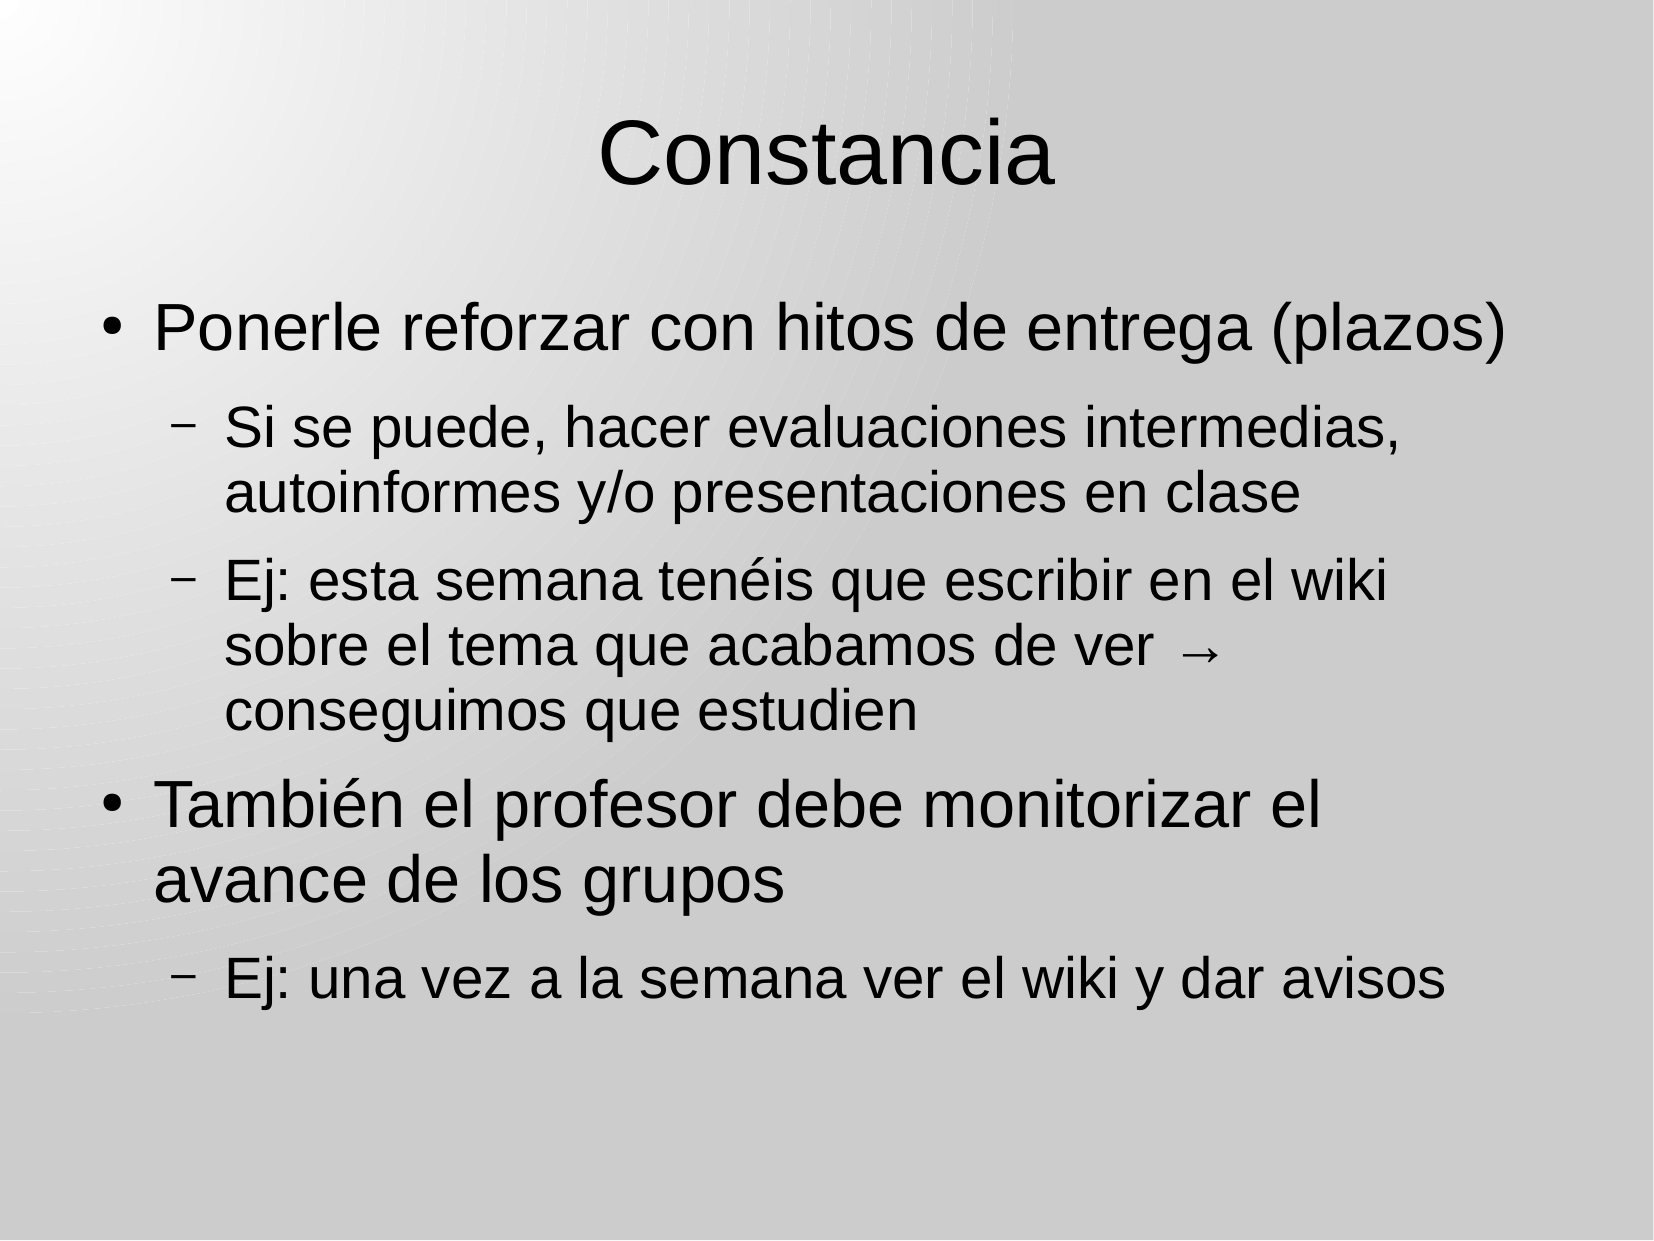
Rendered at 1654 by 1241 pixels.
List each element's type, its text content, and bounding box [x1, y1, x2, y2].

list Ponerle reforzar con hitos de entrega (plazos) Si se puede, hacer evaluaciones intermedias, autoinformes y/o presentaciones en clase Ej: esta semana tenéis que escribir en el wiki sobre el tema que acabamos de ver → conseguimos que estudien También el profesor debe monitorizar el avance de los grupos Ej: una vez a la semana ver el wiki y dar avisos [82, 290, 1538, 1109]
title Constancia [82, 49, 1571, 257]
